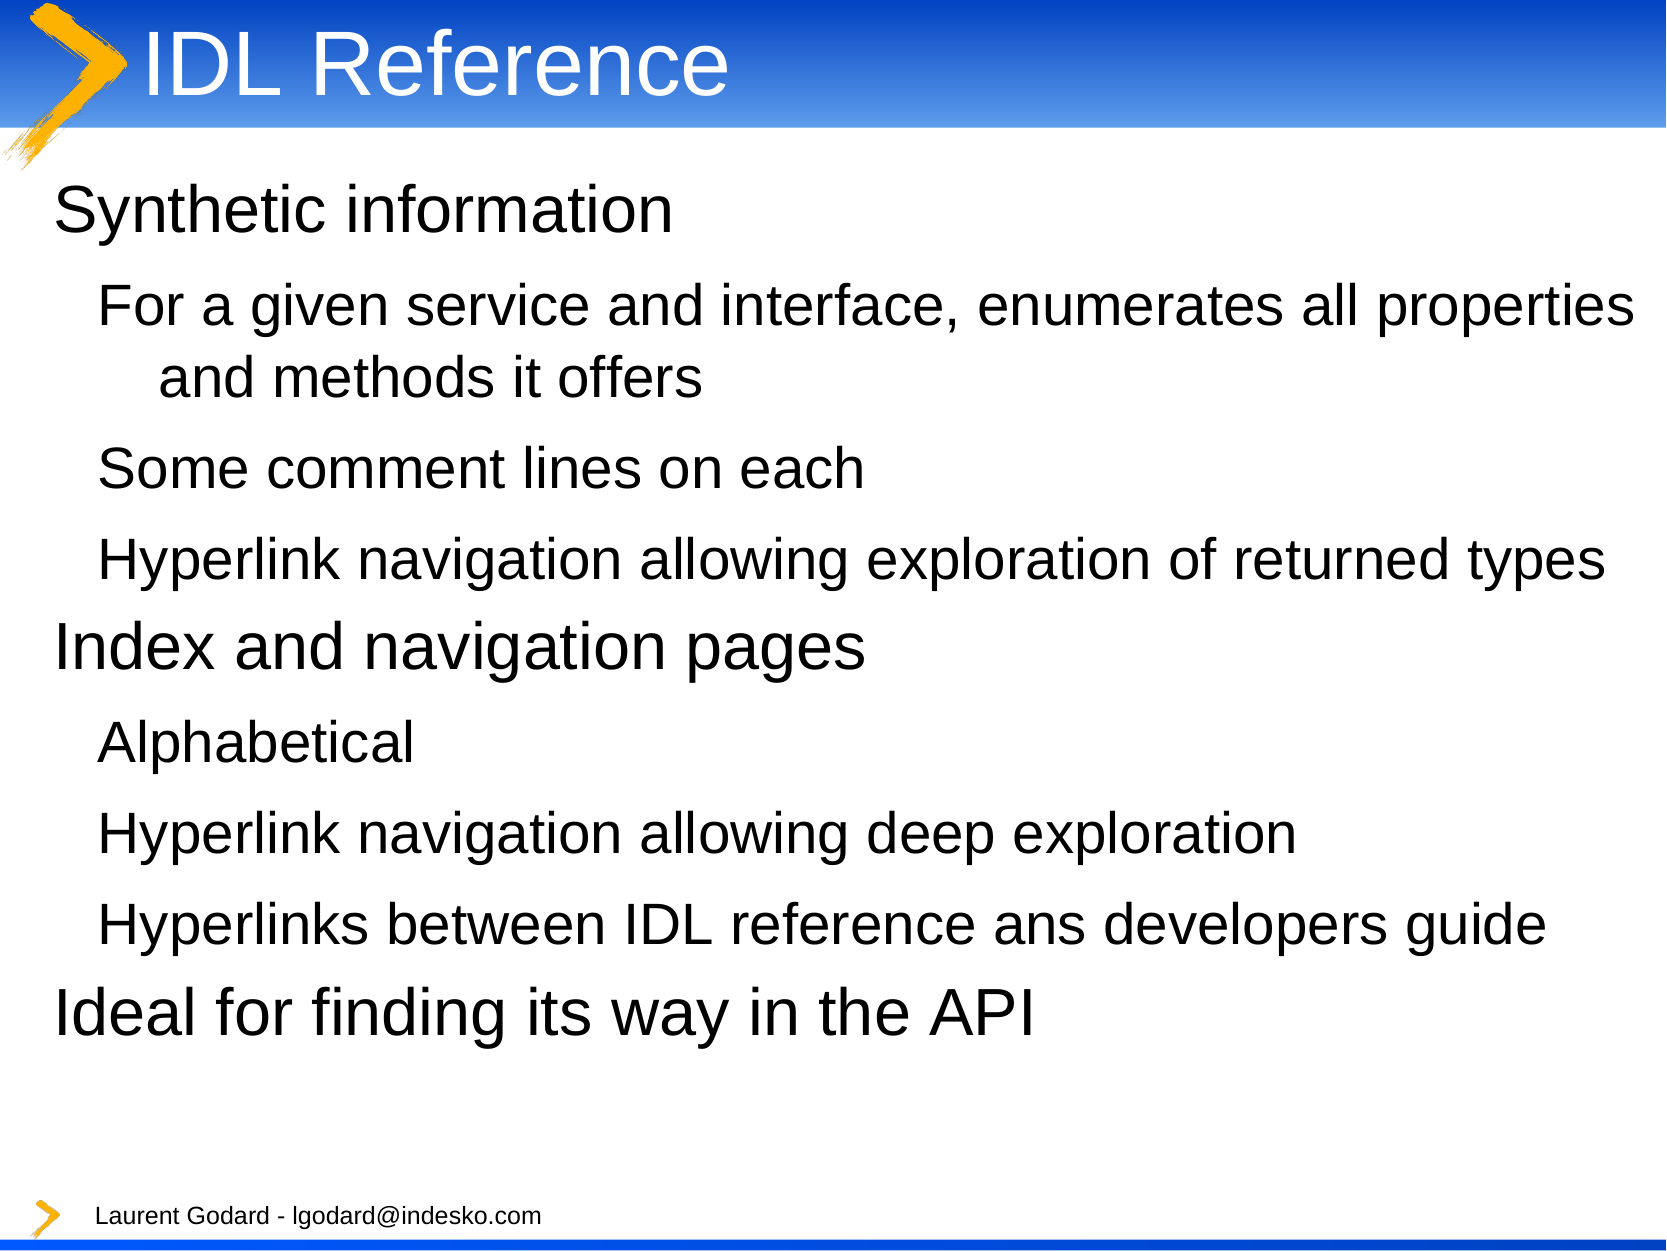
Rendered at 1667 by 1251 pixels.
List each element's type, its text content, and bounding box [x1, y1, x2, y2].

picture [2, 2, 128, 172]
title IDL Reference [137, 0, 1585, 174]
picture [29, 1200, 60, 1241]
list Synthetic information For a given service and interface, enumerates all properties and methods it offers Some comment lines on each Hyperlink navigation allowing exploration of returned types Index and navigation pages Alphabetical Hyperlink navigation allowing deep exploration Hyperlinks between IDL reference ans developers guide Ideal for finding its way in the API [0, 177, 1667, 1127]
